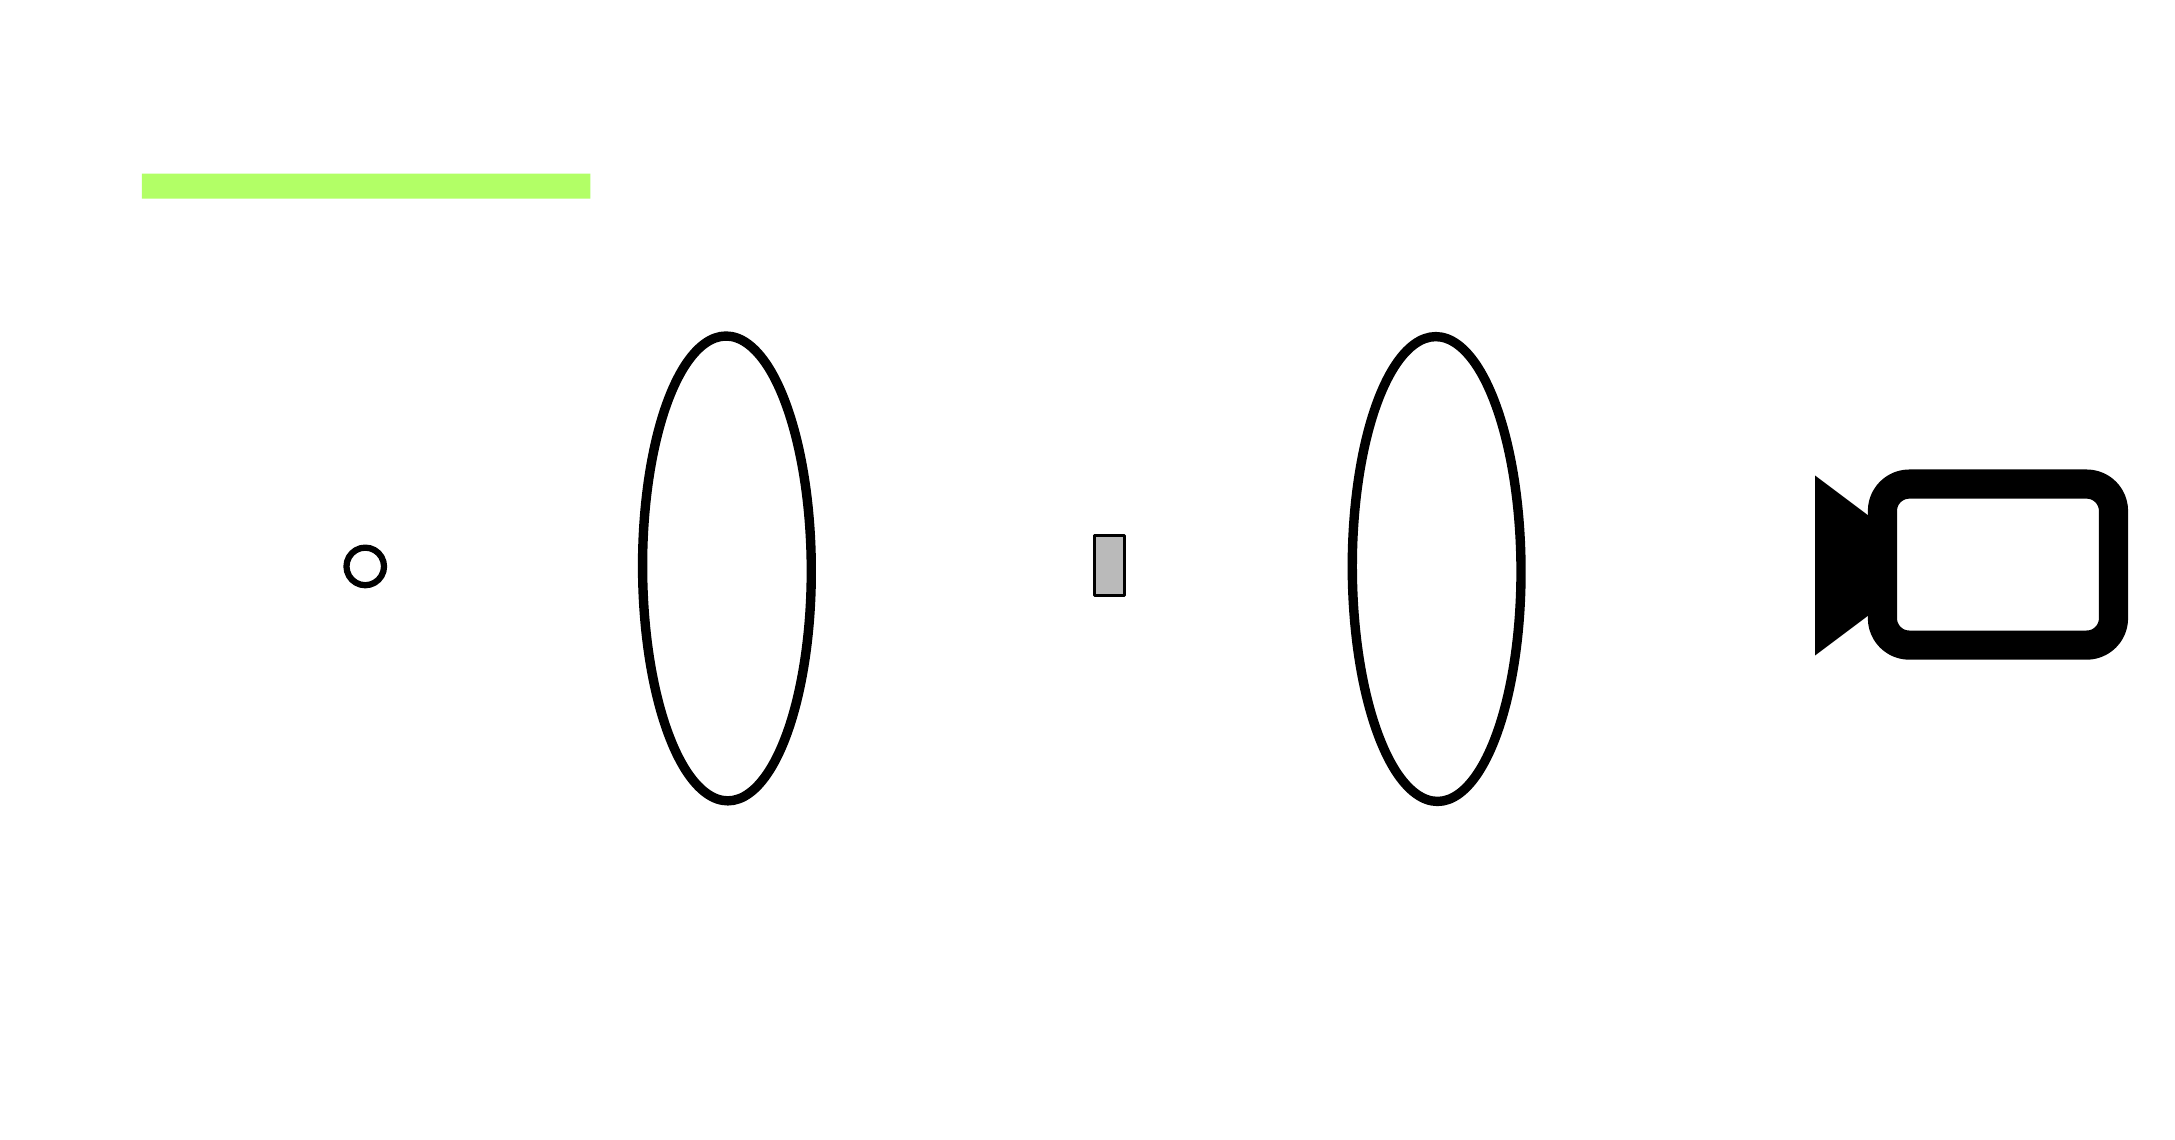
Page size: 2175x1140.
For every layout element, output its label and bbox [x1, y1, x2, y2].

text_box [642, 336, 812, 801]
text_box [1094, 535, 1125, 596]
text_box [1352, 336, 1522, 802]
text_box [1815, 475, 1876, 656]
text_box [1882, 484, 2114, 646]
